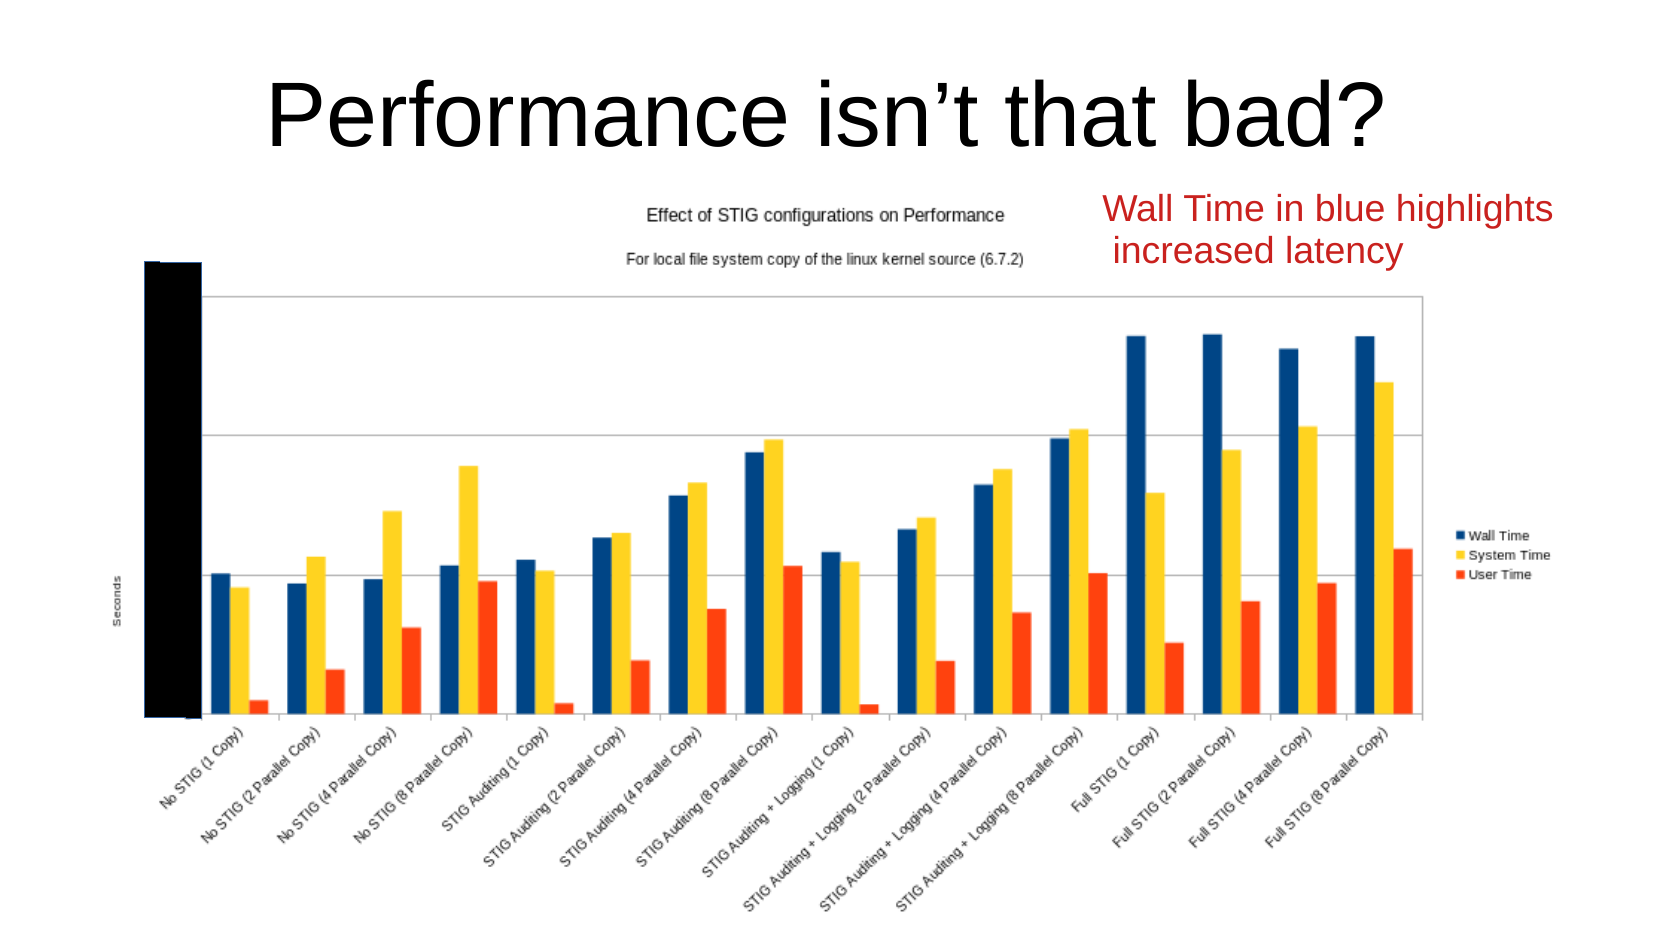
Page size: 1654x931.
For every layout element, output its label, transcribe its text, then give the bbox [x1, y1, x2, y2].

title Performance isn’t that bad? [82, 37, 1571, 193]
picture [88, 193, 1565, 931]
text_box Wall Time in blue highlights increased latency [1087, 180, 1576, 293]
text_box [144, 261, 202, 719]
